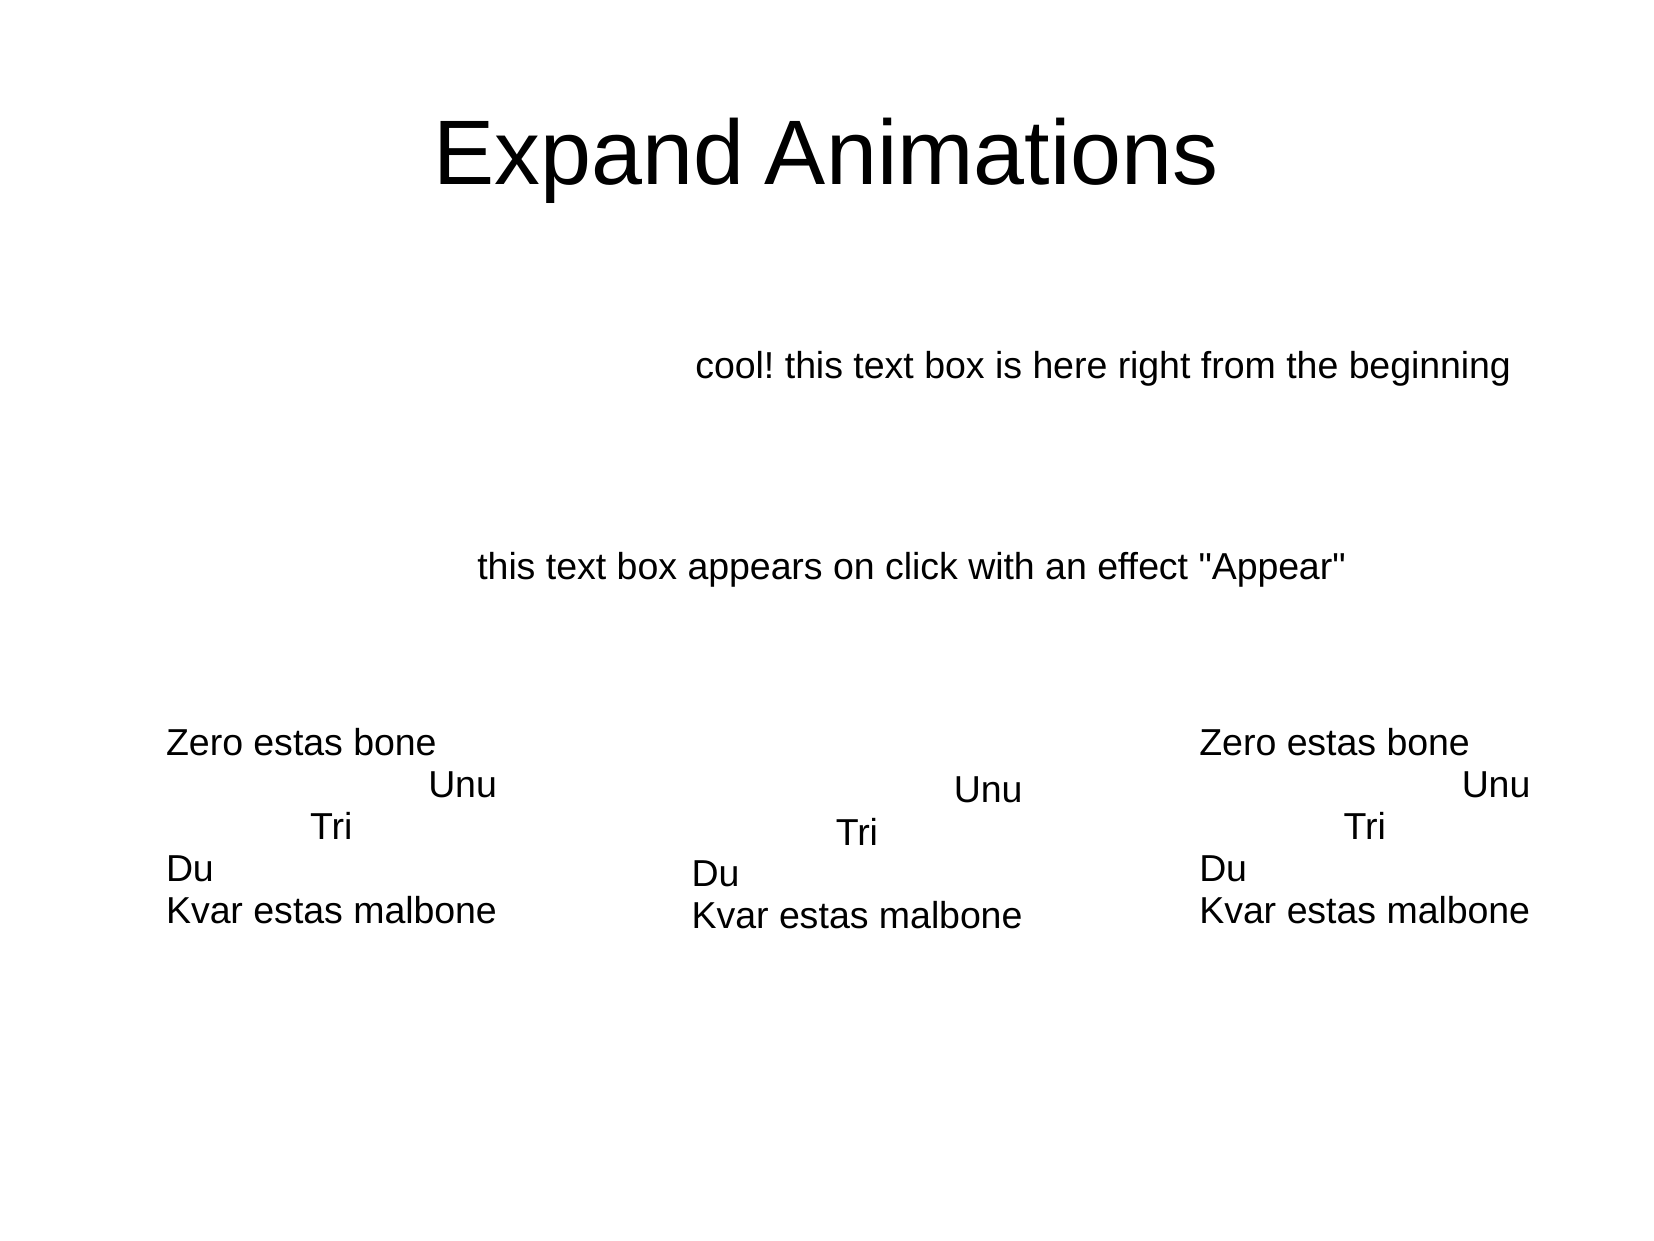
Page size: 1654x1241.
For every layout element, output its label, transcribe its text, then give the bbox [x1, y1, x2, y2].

text_box cool! this text box is here right from the beginning [680, 336, 1527, 394]
text_box Zero estas bone Unu Tri Du Kvar estas malbone [1184, 714, 1546, 940]
text_box this text box appears on click with an effect "Appear" [462, 538, 1383, 596]
title Expand Animations [82, 56, 1571, 250]
text_box Zero estas bone Unu Tri Du Kvar estas malbone [151, 714, 512, 940]
text_box Unu Tri Du Kvar estas malbone [676, 761, 1038, 945]
